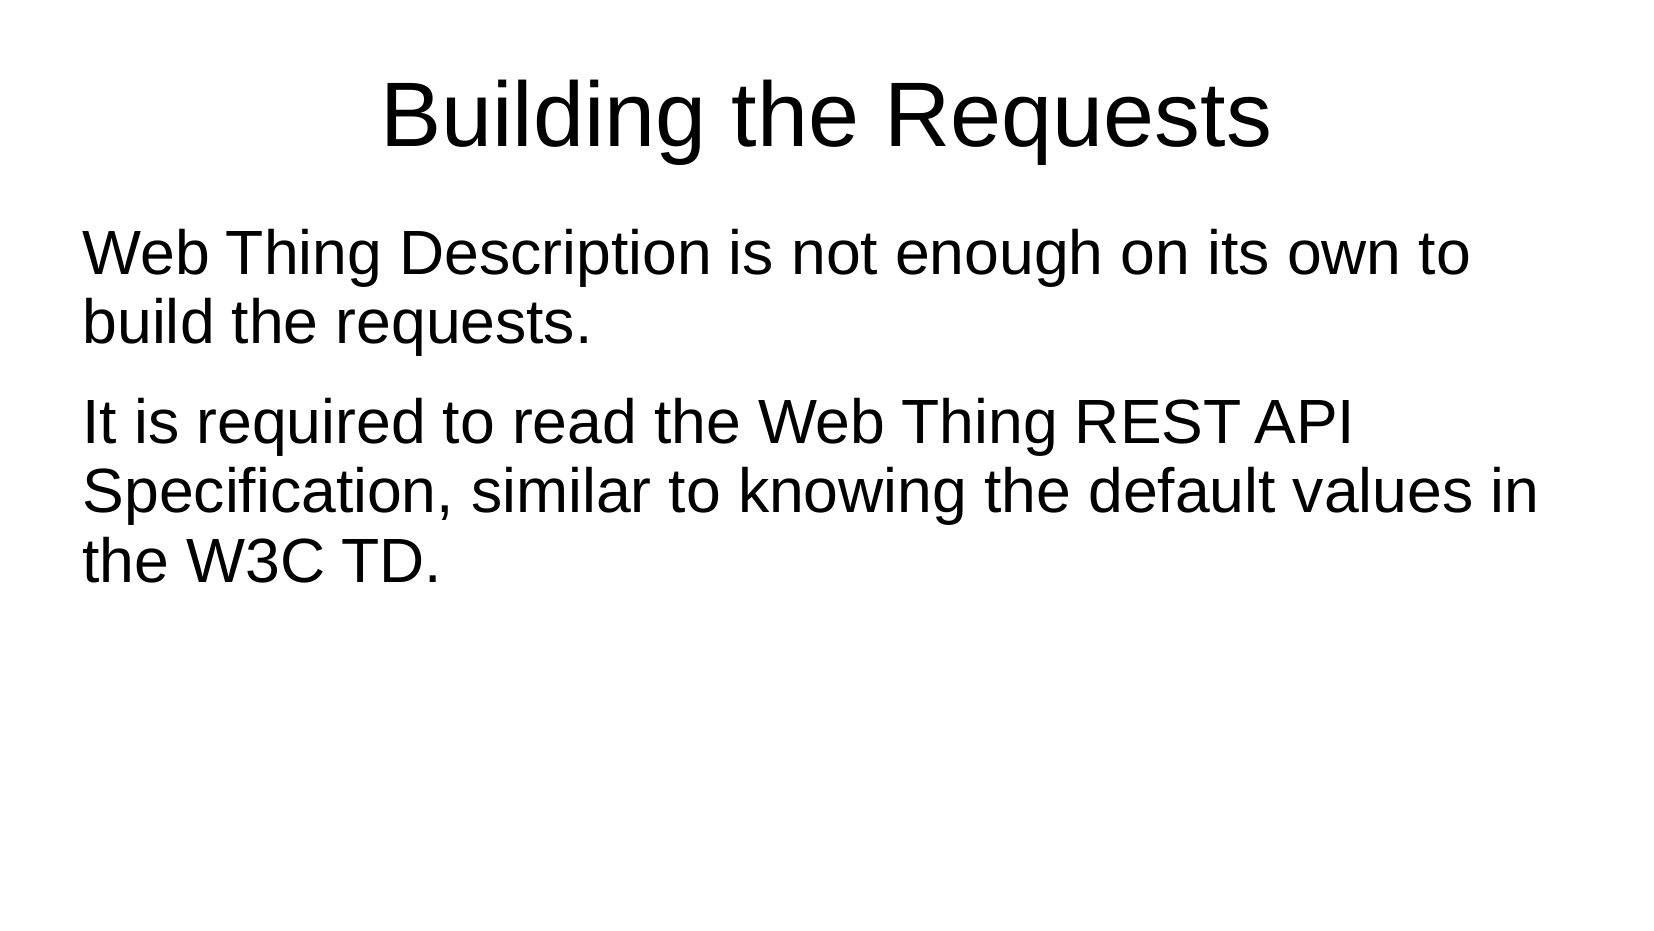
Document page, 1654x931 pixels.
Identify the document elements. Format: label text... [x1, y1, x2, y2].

title Building the Requests [82, 37, 1571, 193]
list Web Thing Description is not enough on its own to build the requests. It is required to read the Web Thing REST API Specification, similar to knowing the default values in the W3C TD. [82, 217, 1571, 758]
